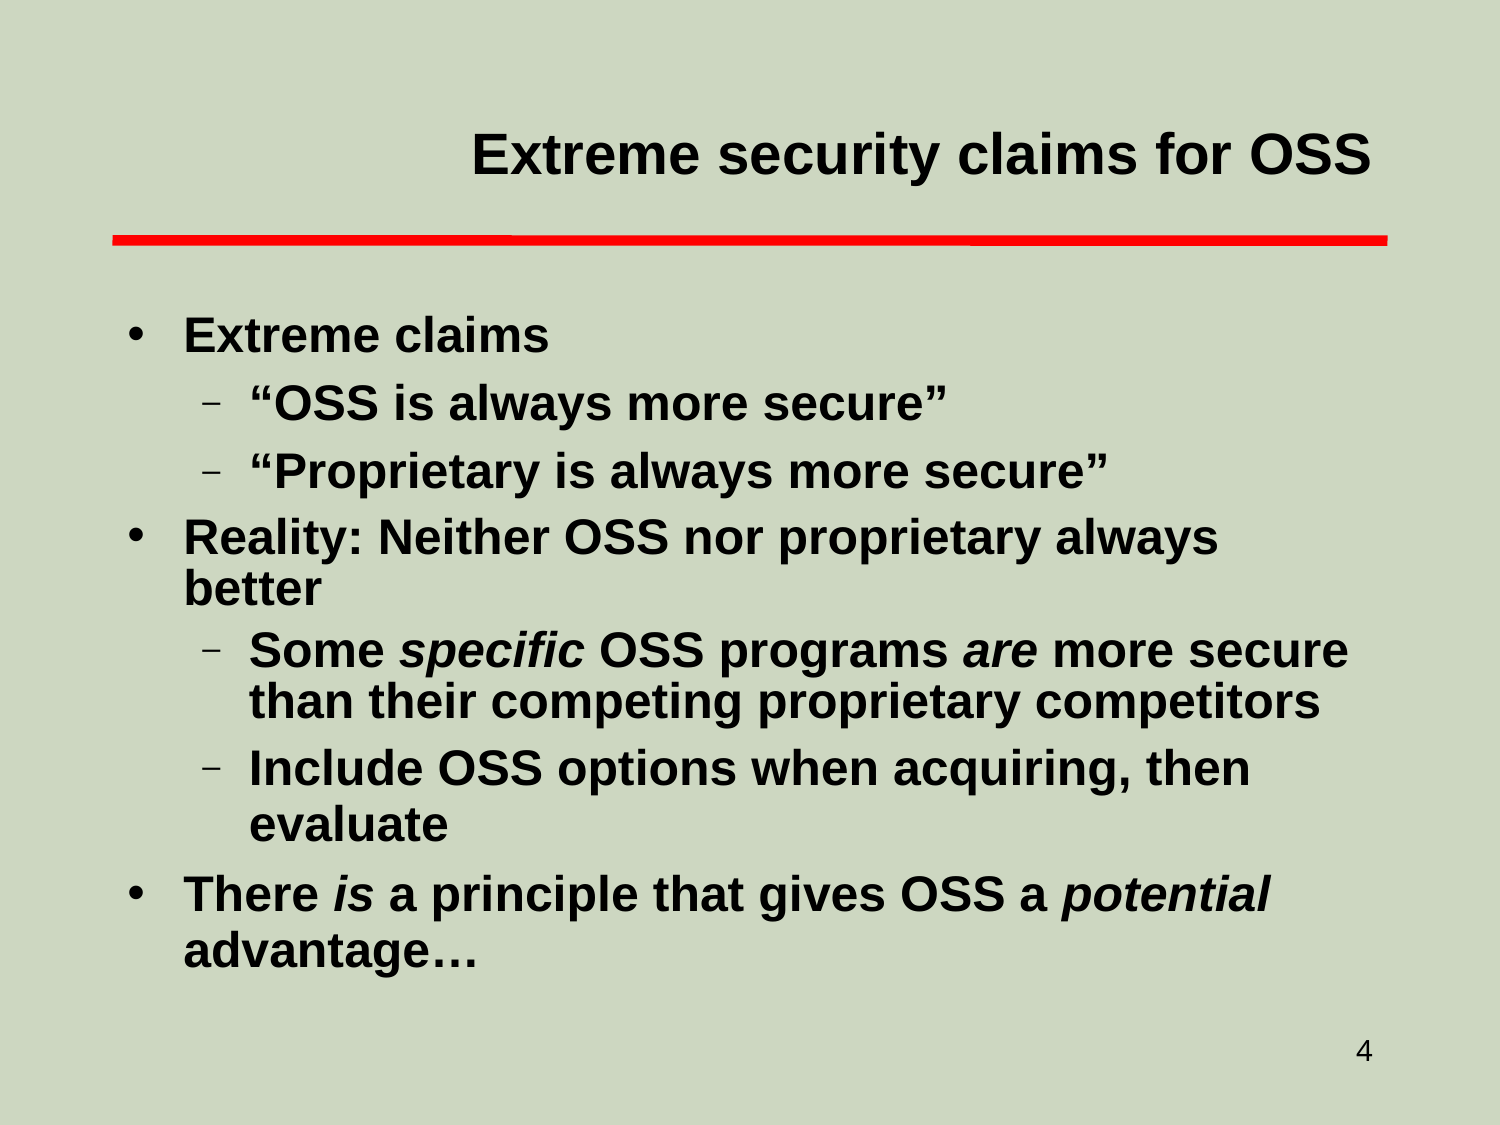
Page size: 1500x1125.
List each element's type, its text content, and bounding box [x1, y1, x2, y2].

list Extreme claims “OSS is always more secure” “Proprietary is always more secure” Reality: Neither OSS nor proprietary always better Some specific OSS programs are more secure than their competing proprietary competitors Include OSS options when acquiring, then evaluate There is a principle that gives OSS a potential advantage… [112, 299, 1388, 1000]
title Extreme security claims for OSS [337, 85, 1388, 224]
